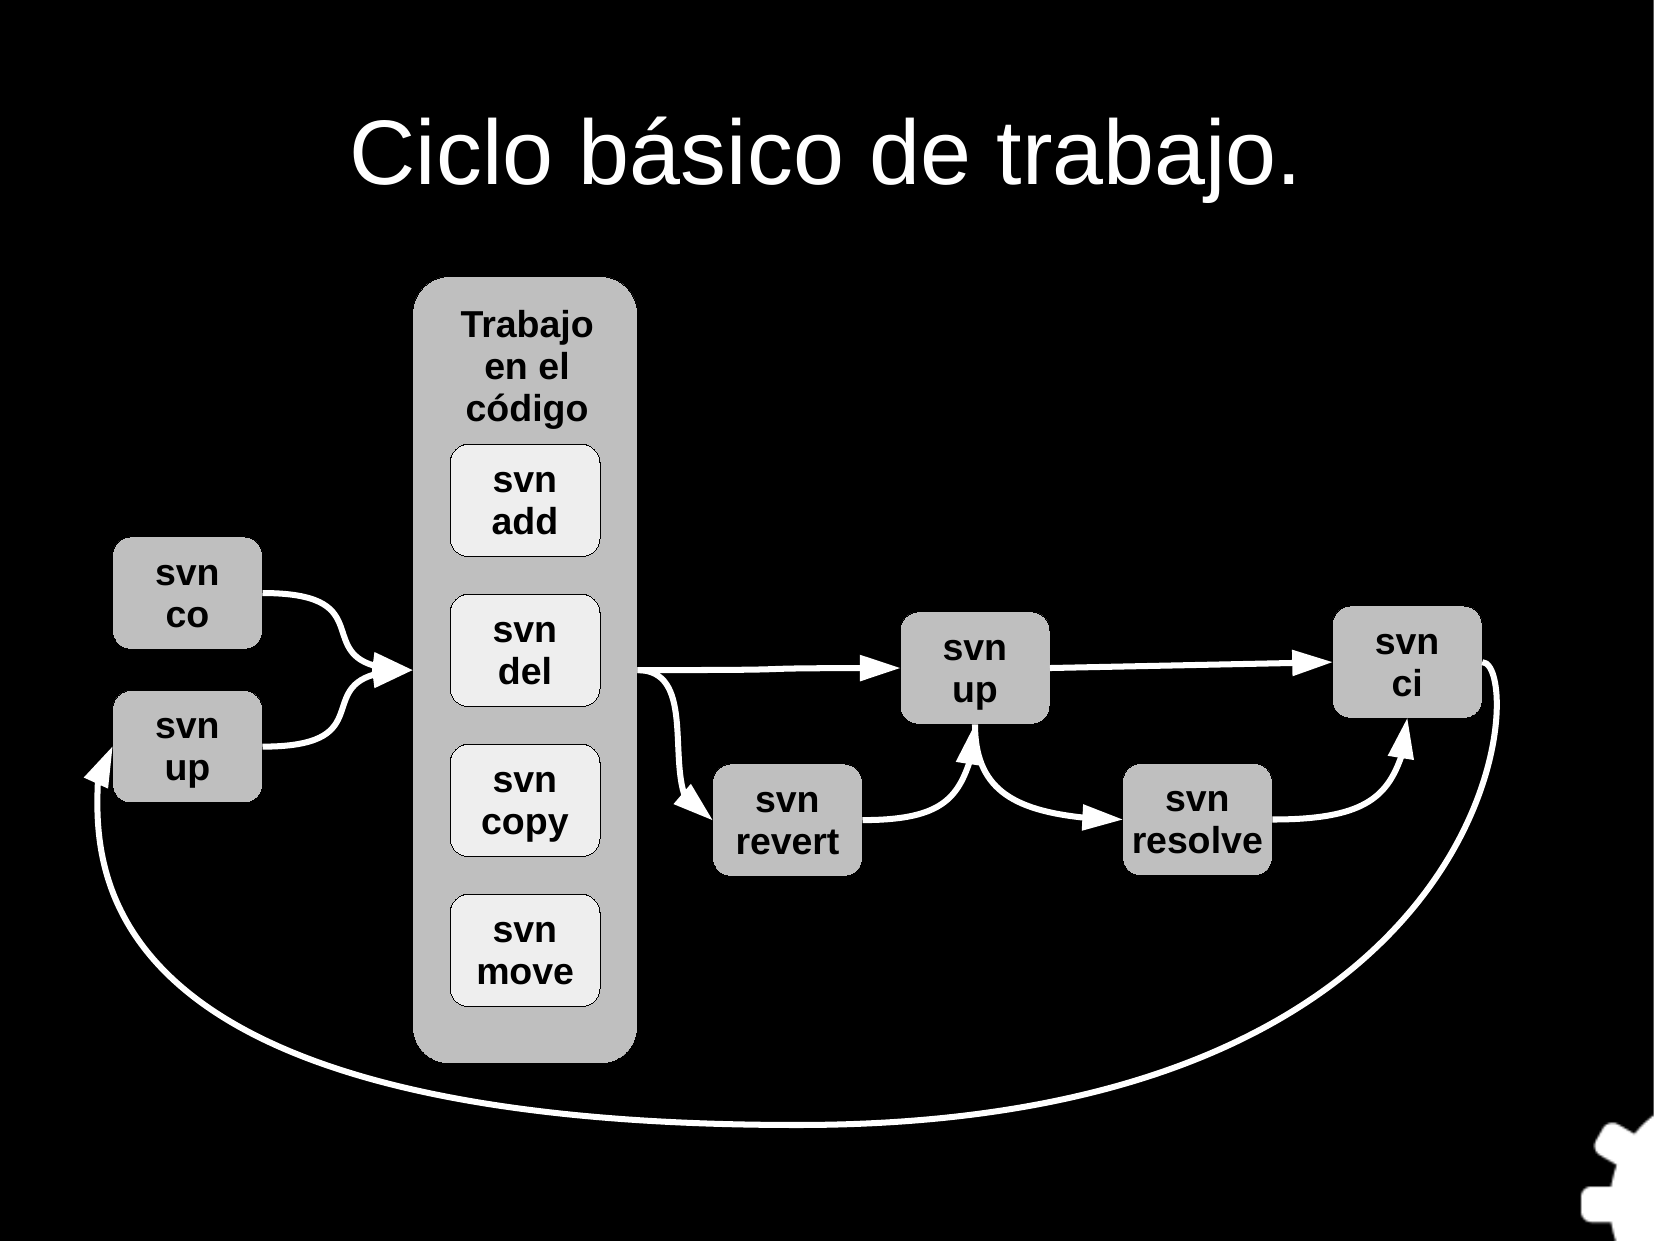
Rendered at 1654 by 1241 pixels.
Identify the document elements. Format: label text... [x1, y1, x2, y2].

text_box svn move [450, 894, 601, 1007]
text_box svn revert [719, 872, 856, 877]
text_box Trabajo en el código [445, 295, 609, 437]
text_box svn up [900, 611, 1051, 725]
text_box svn add [450, 444, 601, 557]
picture [0, 0, 1654, 1241]
text_box svn co [112, 536, 263, 650]
text_box svn resolve [1122, 827, 1273, 876]
text_box [412, 276, 638, 864]
text_box svn del [450, 594, 601, 707]
text_box svn up [112, 690, 263, 803]
title Ciclo básico de trabajo. [82, 49, 1571, 257]
text_box svn revert [712, 763, 863, 865]
text_box svn copy [450, 744, 601, 857]
text_box svn ci [1332, 605, 1483, 719]
text_box [412, 864, 638, 1064]
text_box svn resolve [1122, 763, 1273, 847]
